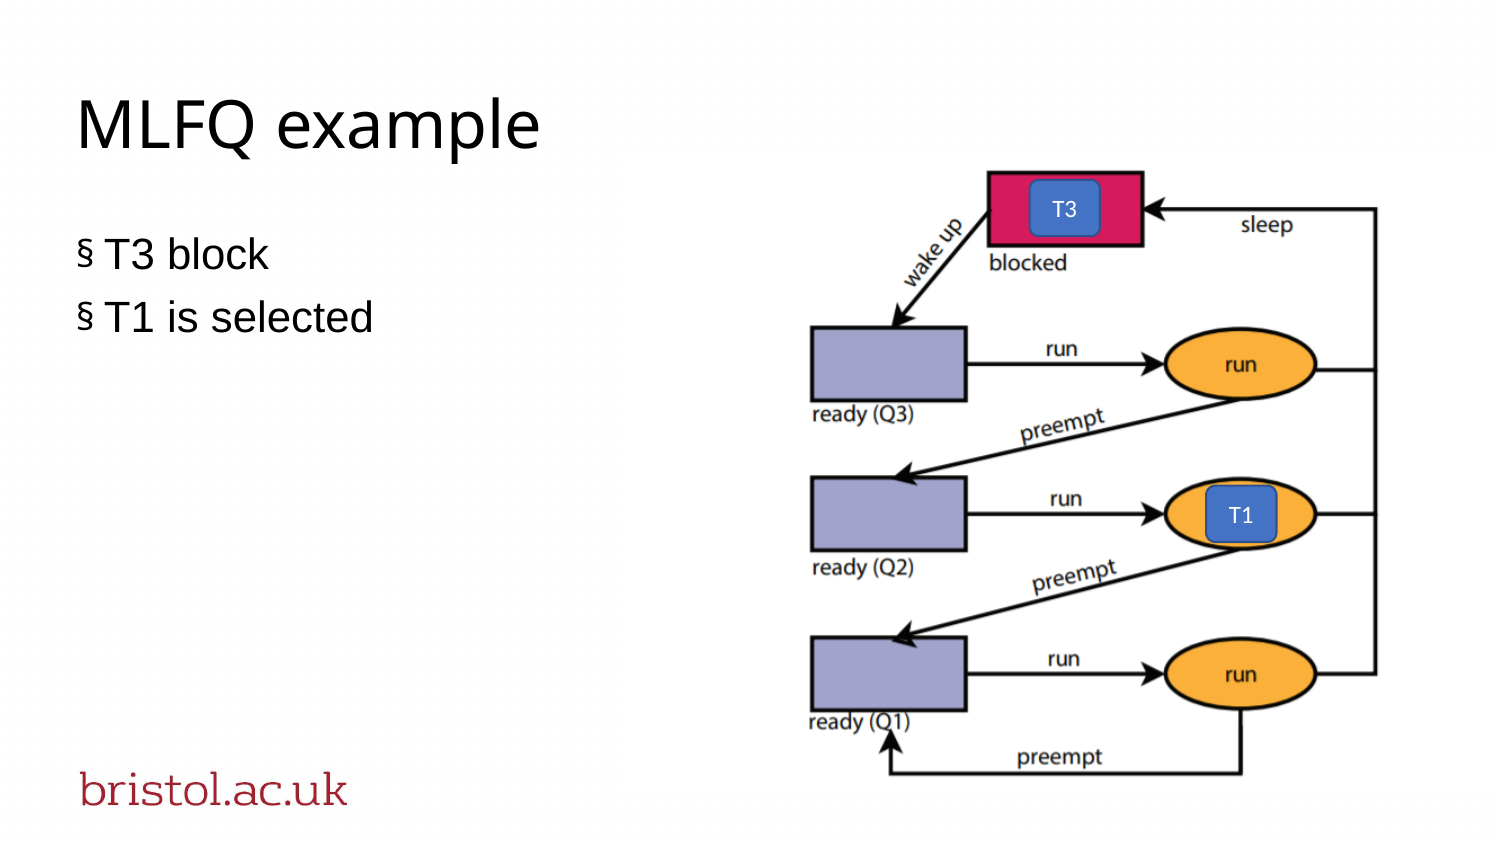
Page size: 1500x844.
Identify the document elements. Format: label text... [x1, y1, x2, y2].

text_box T3 [1029, 179, 1101, 237]
list T3 block T1 is selected [60, 224, 629, 699]
picture [629, 152, 1500, 793]
title MLFQ example [60, 44, 1440, 209]
text_box T1 [1206, 485, 1277, 543]
